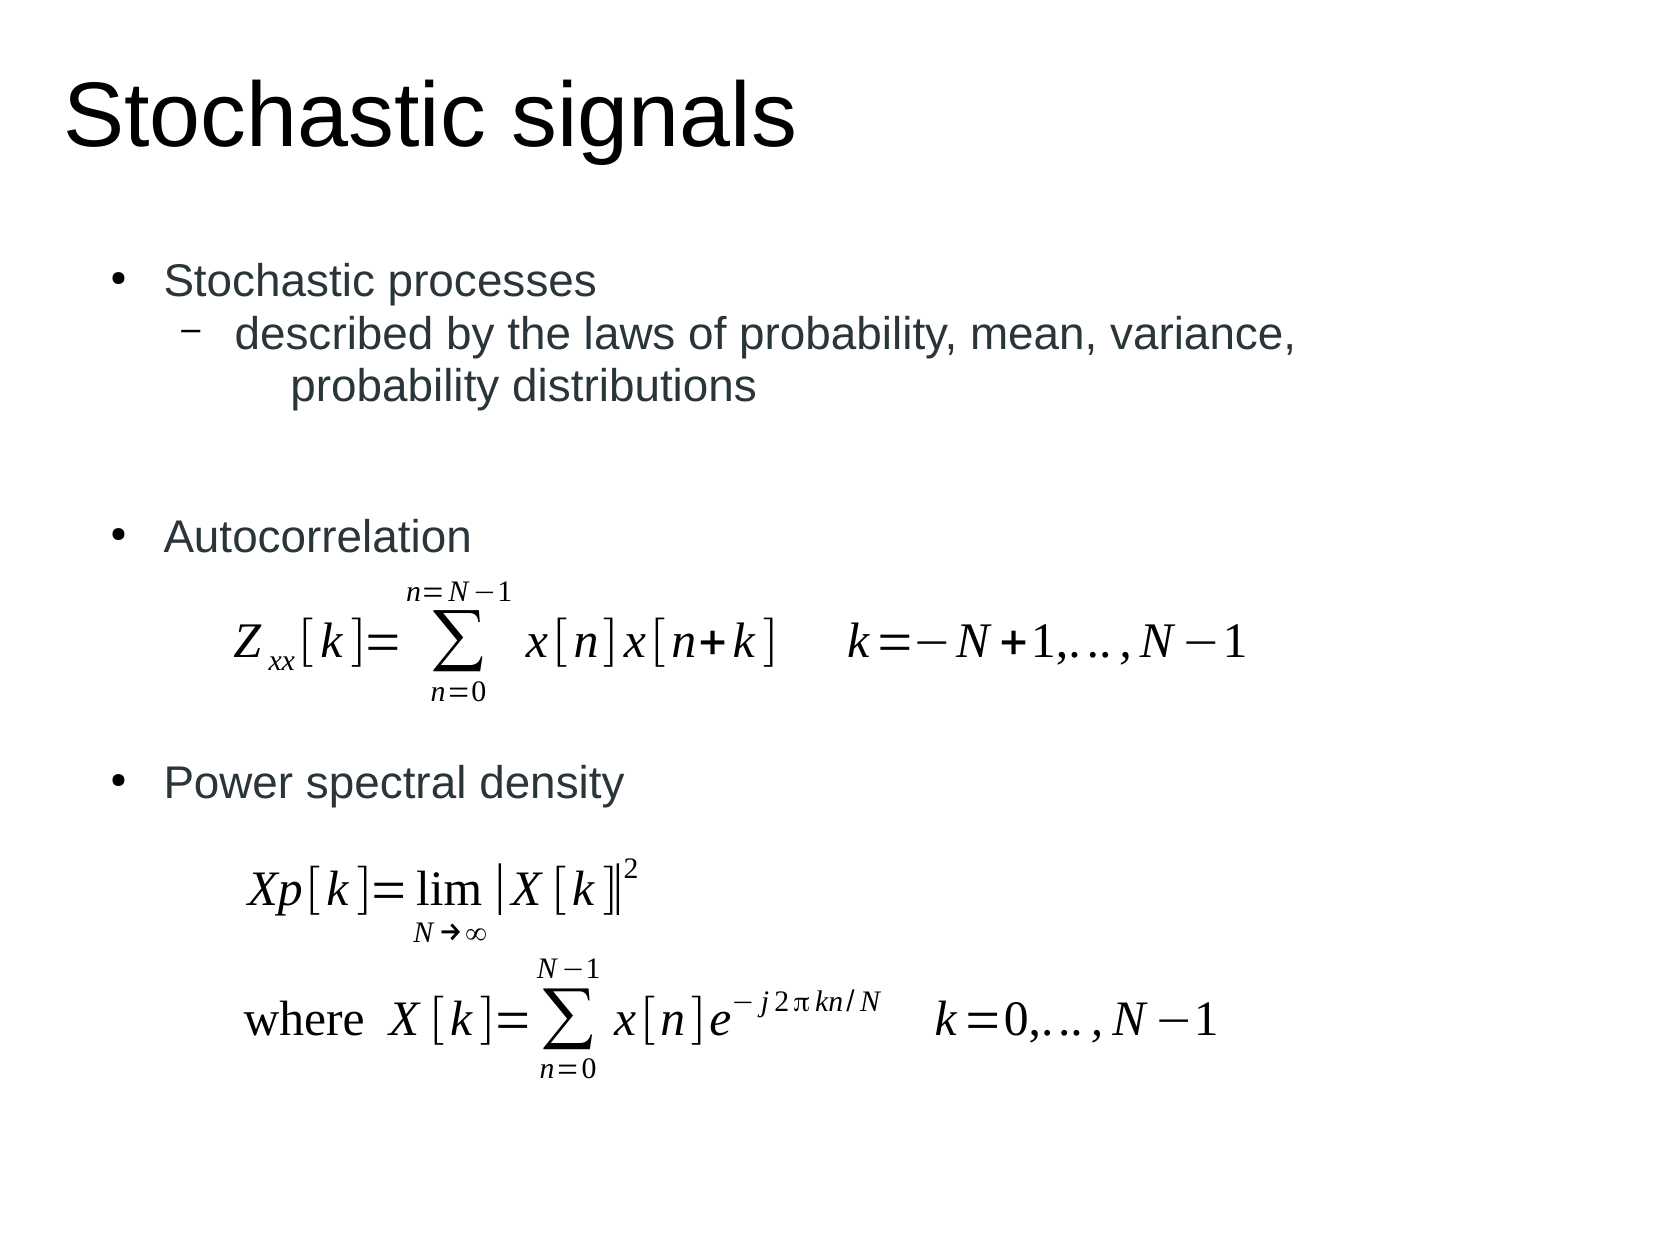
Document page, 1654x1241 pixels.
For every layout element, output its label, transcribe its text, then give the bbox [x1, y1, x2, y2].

chart [225, 573, 1254, 709]
chart [235, 851, 1226, 1144]
title Stochastic signals [63, 21, 1414, 209]
list Stochastic processes described by the laws of probability, mean, variance, probability distributions Autocorrelation Power spectral density [92, 255, 1443, 983]
